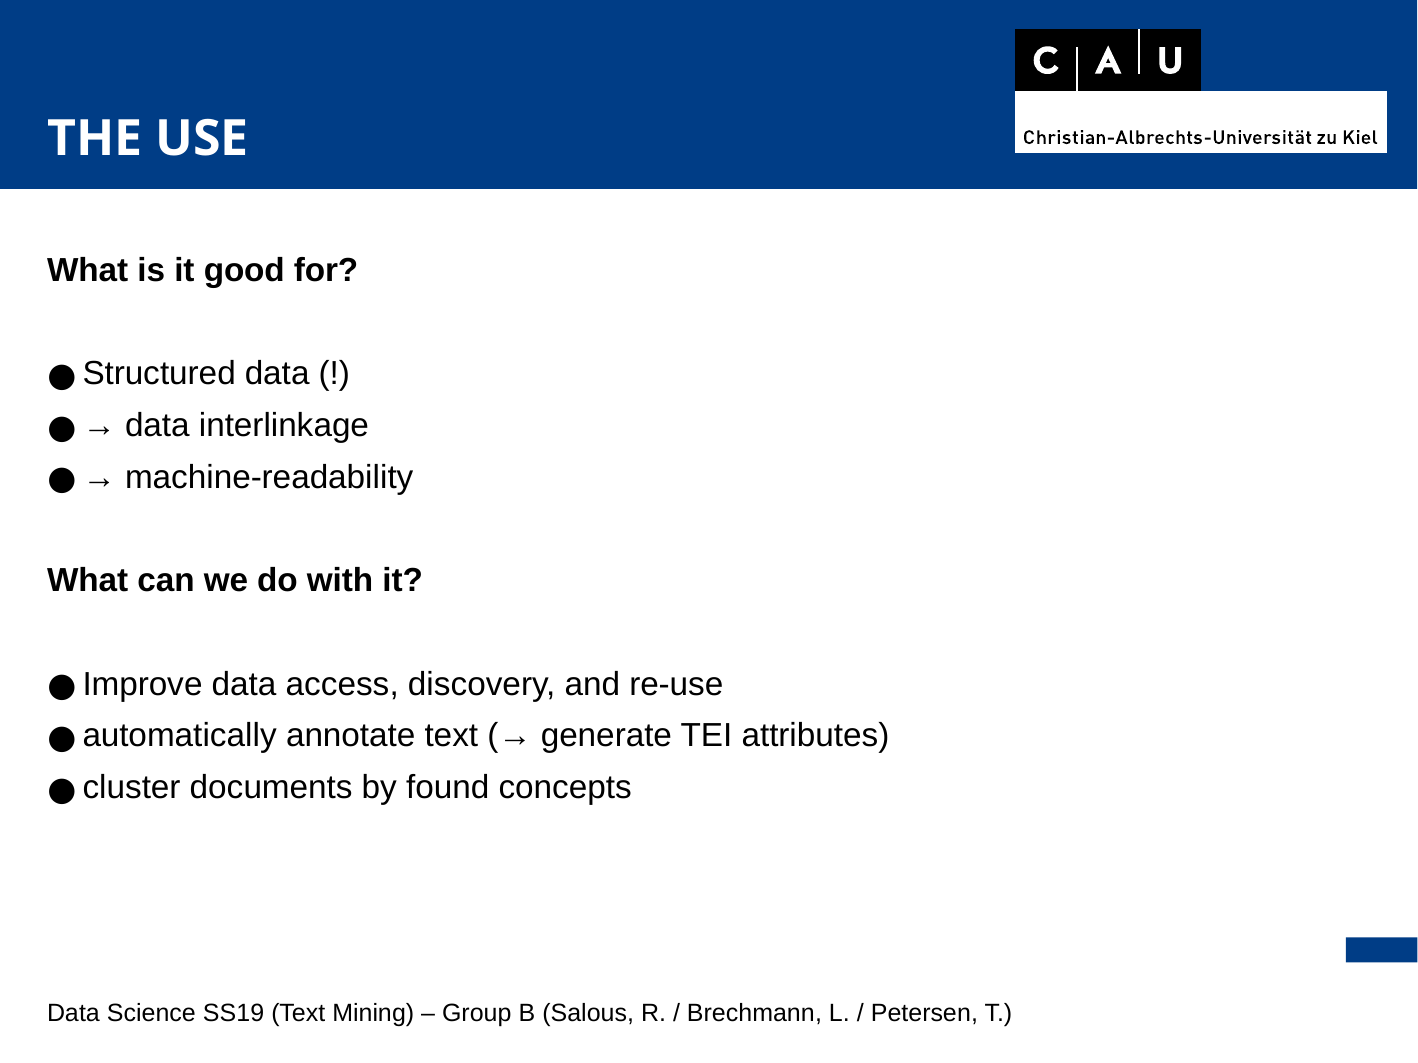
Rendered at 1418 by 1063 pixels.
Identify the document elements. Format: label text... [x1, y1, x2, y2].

text_box Data Science SS19 (Text Mining) – Group B (Salous, R. / Brechmann, L. / Petersen, T.) [47, 979, 1370, 1027]
text_box What is it good for? Structured data (!) → data interlinkage → machine-readability What can we do with it? Improve data access, discovery, and re-use automatically annotate text (→ generate TEI attributes) cluster documents by found concepts [47, 247, 1370, 806]
text_box THE USE [47, 23, 981, 166]
